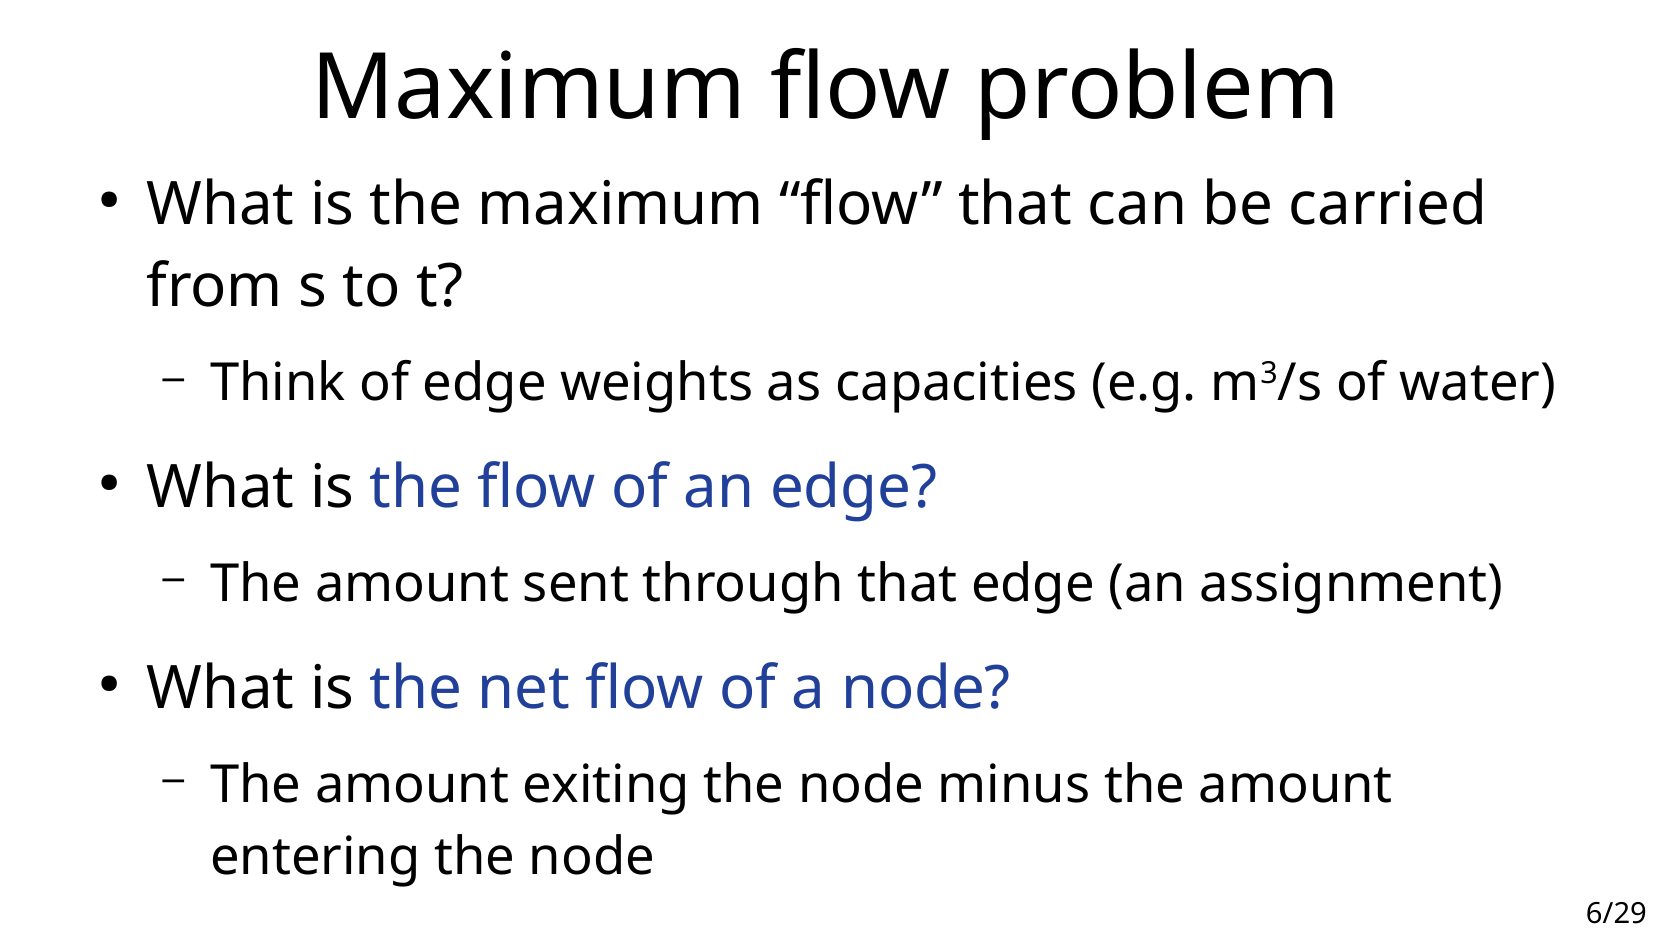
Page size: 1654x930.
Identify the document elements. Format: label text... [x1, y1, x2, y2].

title Maximum flow problem [82, 1, 1571, 160]
list What is the maximum “flow” that can be carried from s to t? Think of edge weights as capacities (e.g. m3/s of water) What is the flow of an edge? The amount sent through that edge (an assignment) What is the net flow of a node? The amount exiting the node minus the amount entering the node [82, 160, 1571, 930]
